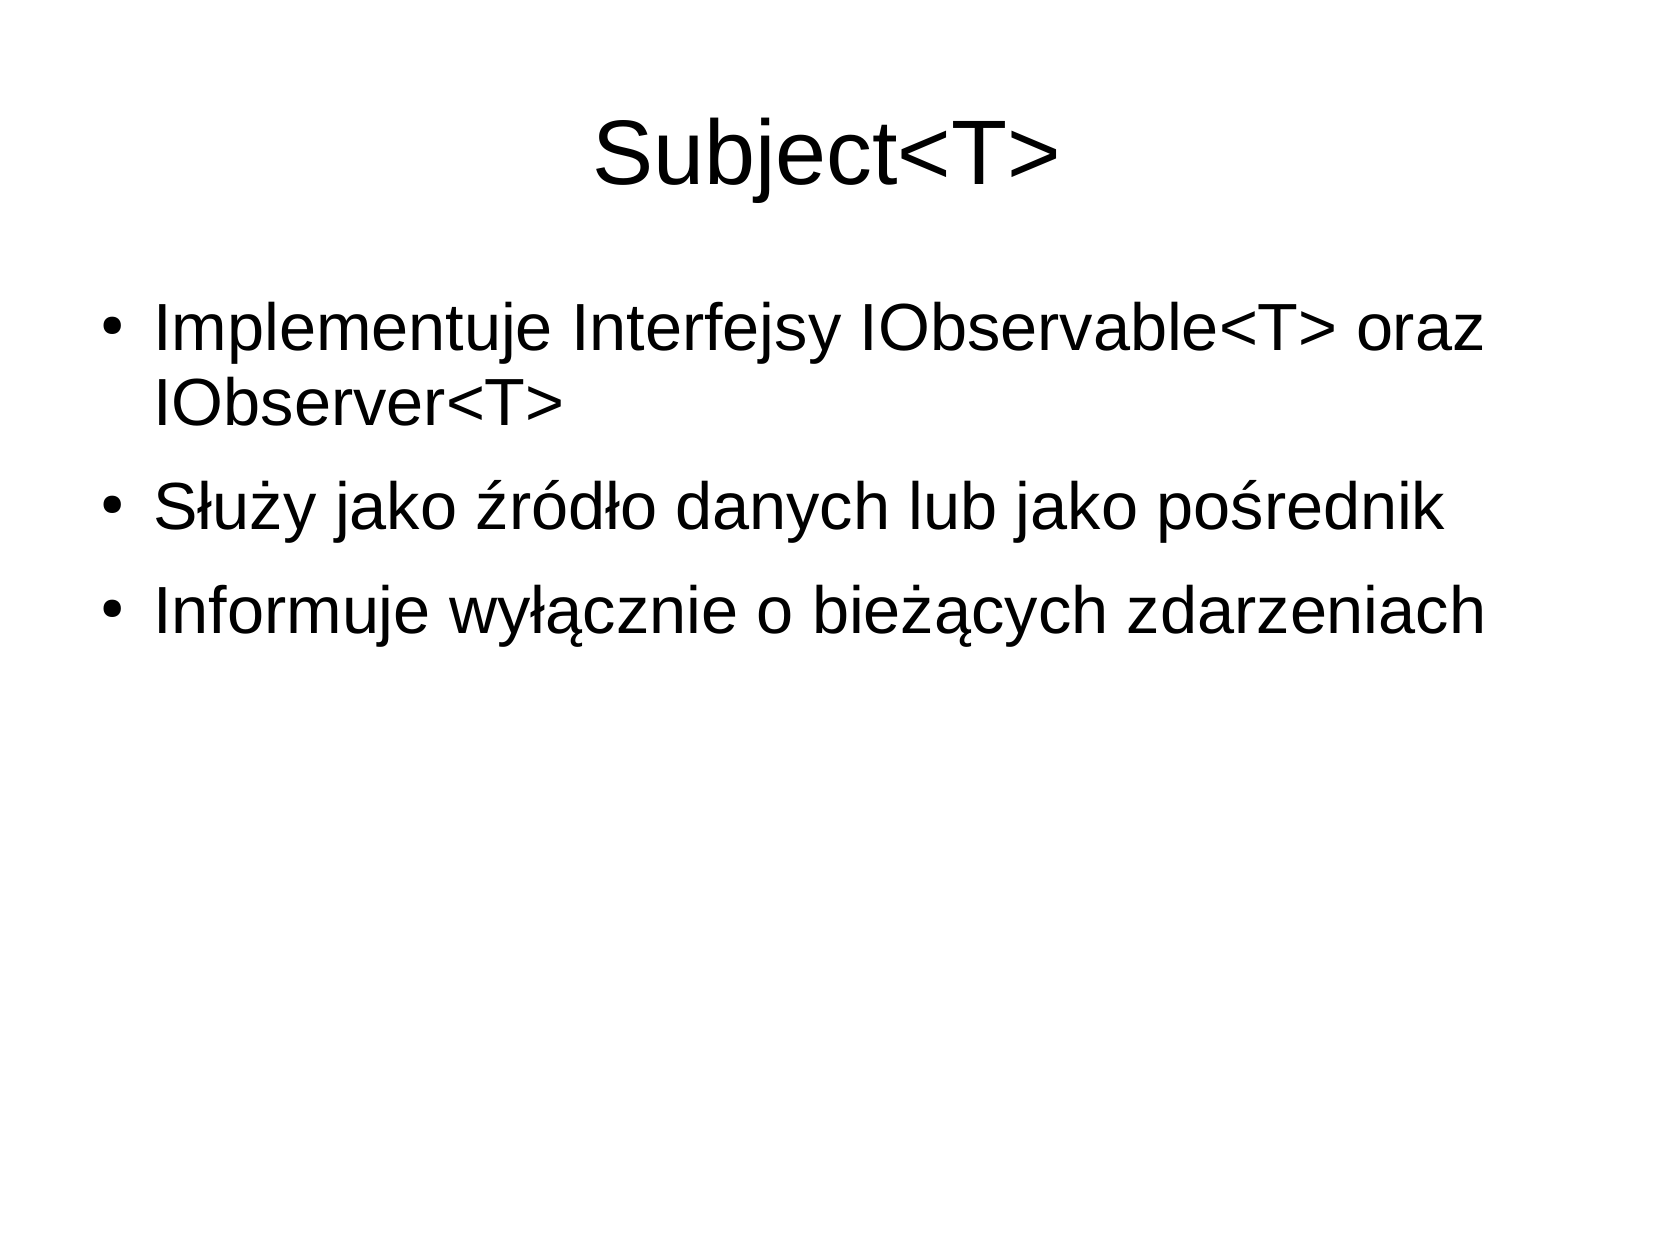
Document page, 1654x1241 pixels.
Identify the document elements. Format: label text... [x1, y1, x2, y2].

list Implementuje Interfejsy IObservable<T> oraz IObserver<T> Służy jako źródło danych lub jako pośrednik Informuje wyłącznie o bieżących zdarzeniach [82, 290, 1571, 1010]
title Subject<T> [82, 49, 1571, 257]
